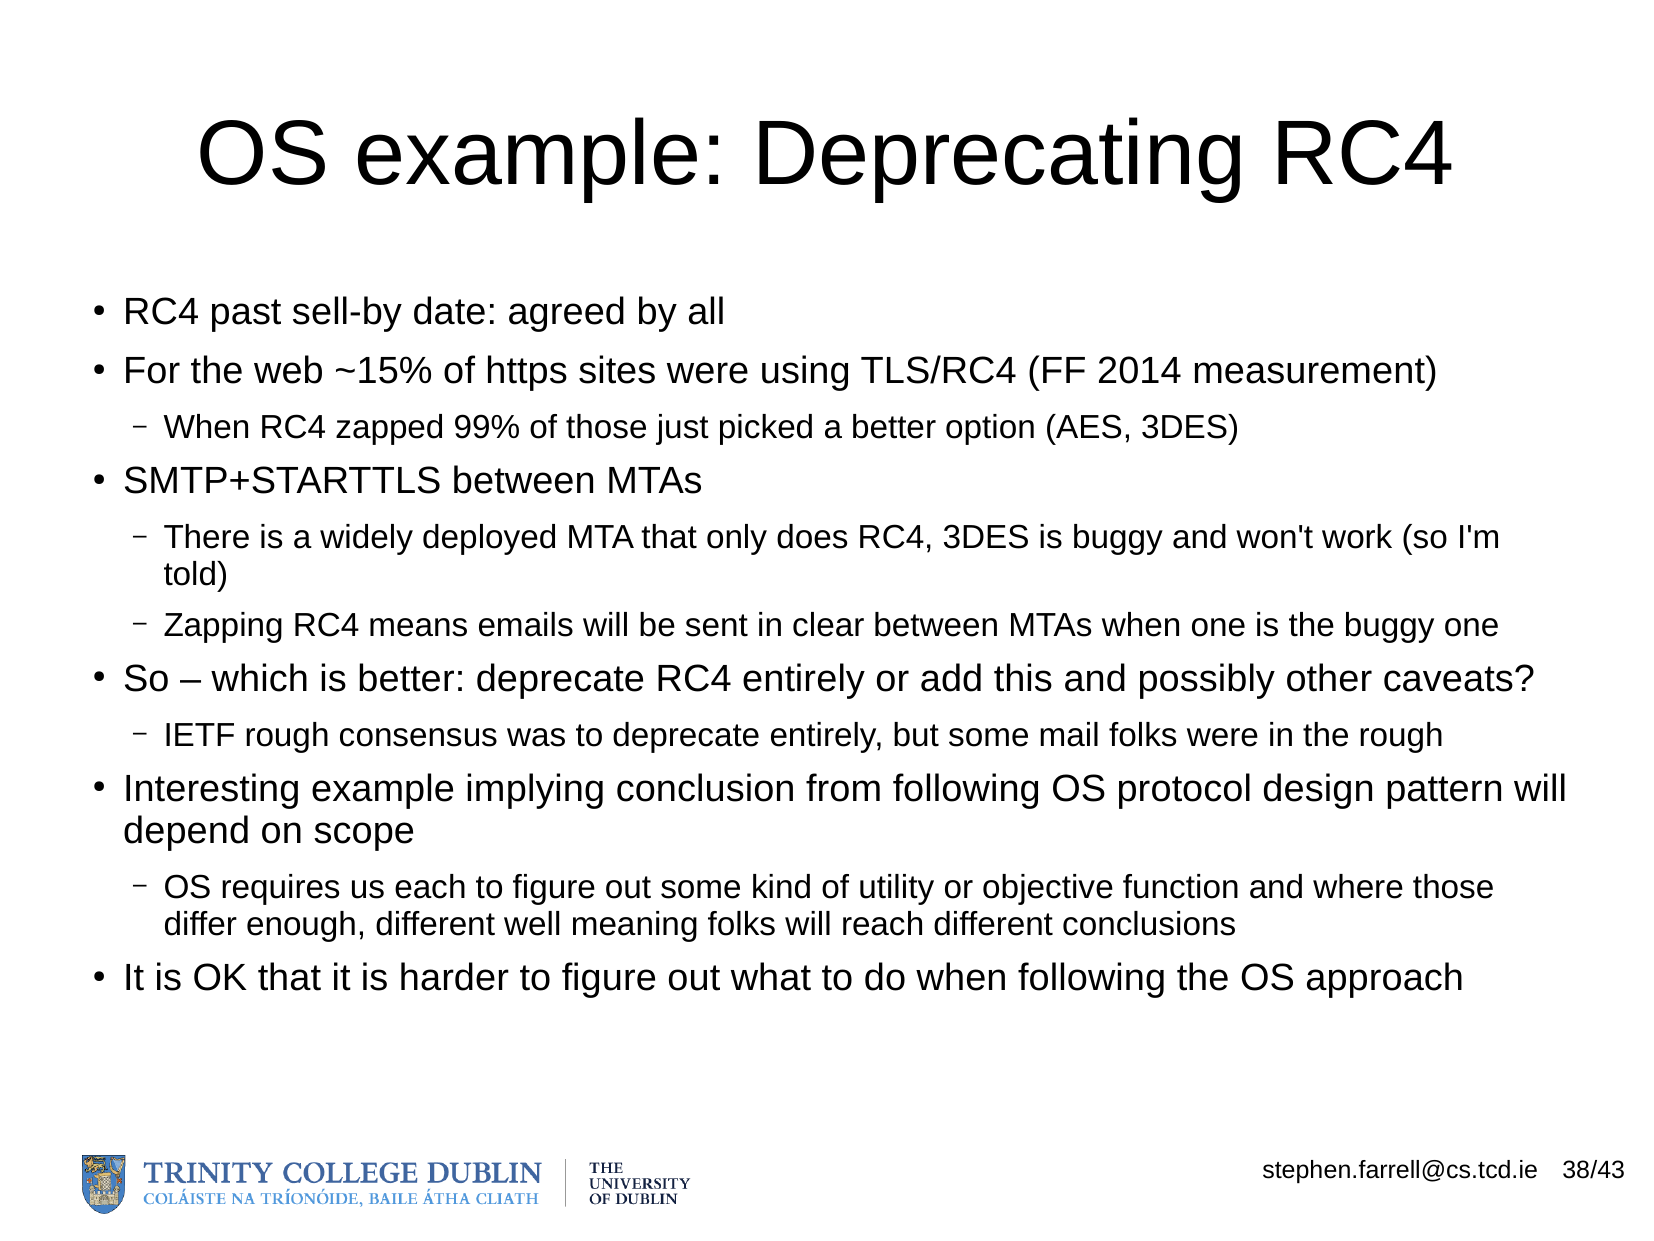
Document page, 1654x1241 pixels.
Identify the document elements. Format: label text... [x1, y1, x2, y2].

picture [82, 1155, 694, 1214]
title OS example: Deprecating RC4 [82, 49, 1571, 257]
list RC4 past sell-by date: agreed by all For the web ~15% of https sites were using TLS/RC4 (FF 2014 measurement) When RC4 zapped 99% of those just picked a better option (AES, 3DES) SMTP+STARTTLS between MTAs There is a widely deployed MTA that only does RC4, 3DES is buggy and won't work (so I'm told) Zapping RC4 means emails will be sent in clear between MTAs when one is the buggy one So – which is better: deprecate RC4 entirely or add this and possibly other caveats? IETF rough consensus was to deprecate entirely, but some mail folks were in the rough Interesting example implying conclusion from following OS protocol design pattern will depend on scope OS requires us each to figure out some kind of utility or objective function and where those differ enough, different well meaning folks will reach different conclusions It is OK that it is harder to figure out what to do when following the OS approach [82, 290, 1571, 1010]
